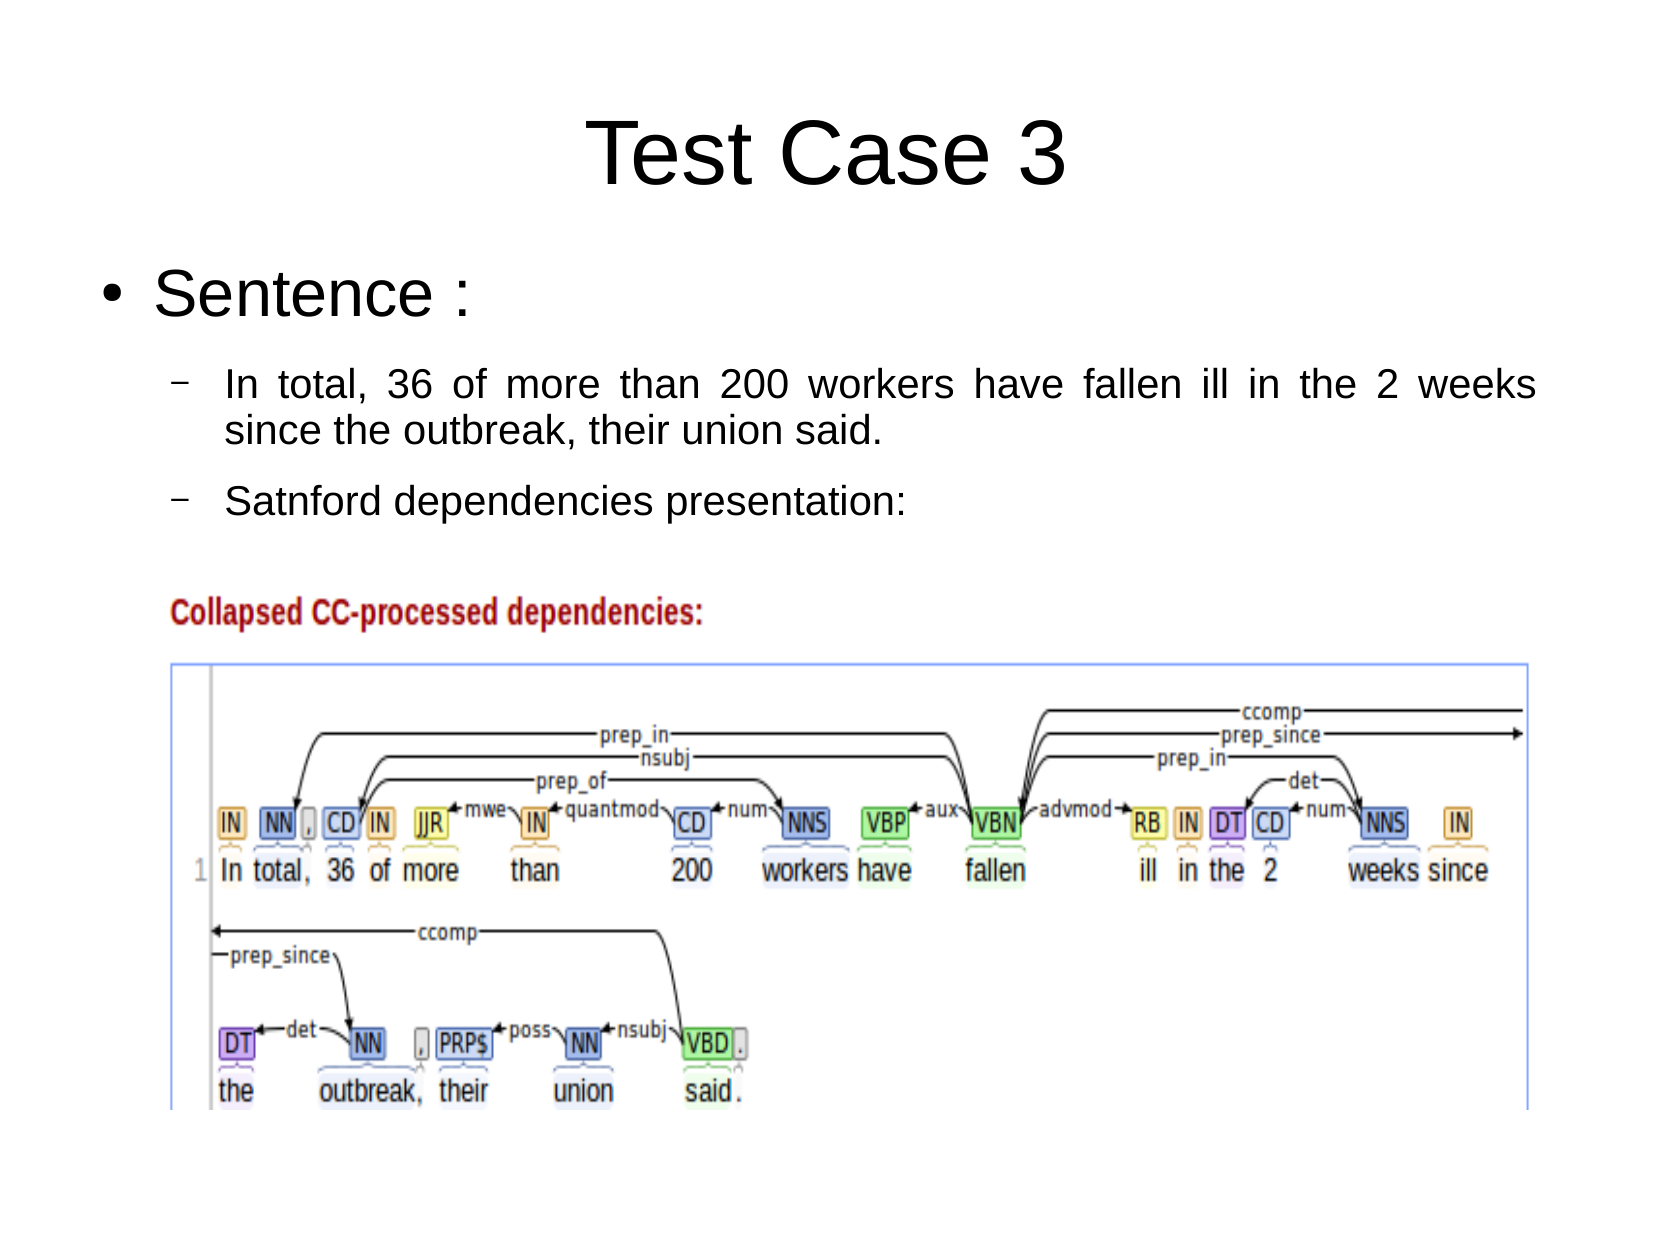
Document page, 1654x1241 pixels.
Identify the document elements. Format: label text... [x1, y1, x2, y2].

picture [165, 569, 1531, 1111]
list Sentence : In total, 36 of more than 200 workers have fallen ill in the 2 weeks since the outbreak, their union said. Satnford dependencies presentation: [82, 256, 1538, 976]
title Test Case 3 [82, 49, 1571, 257]
